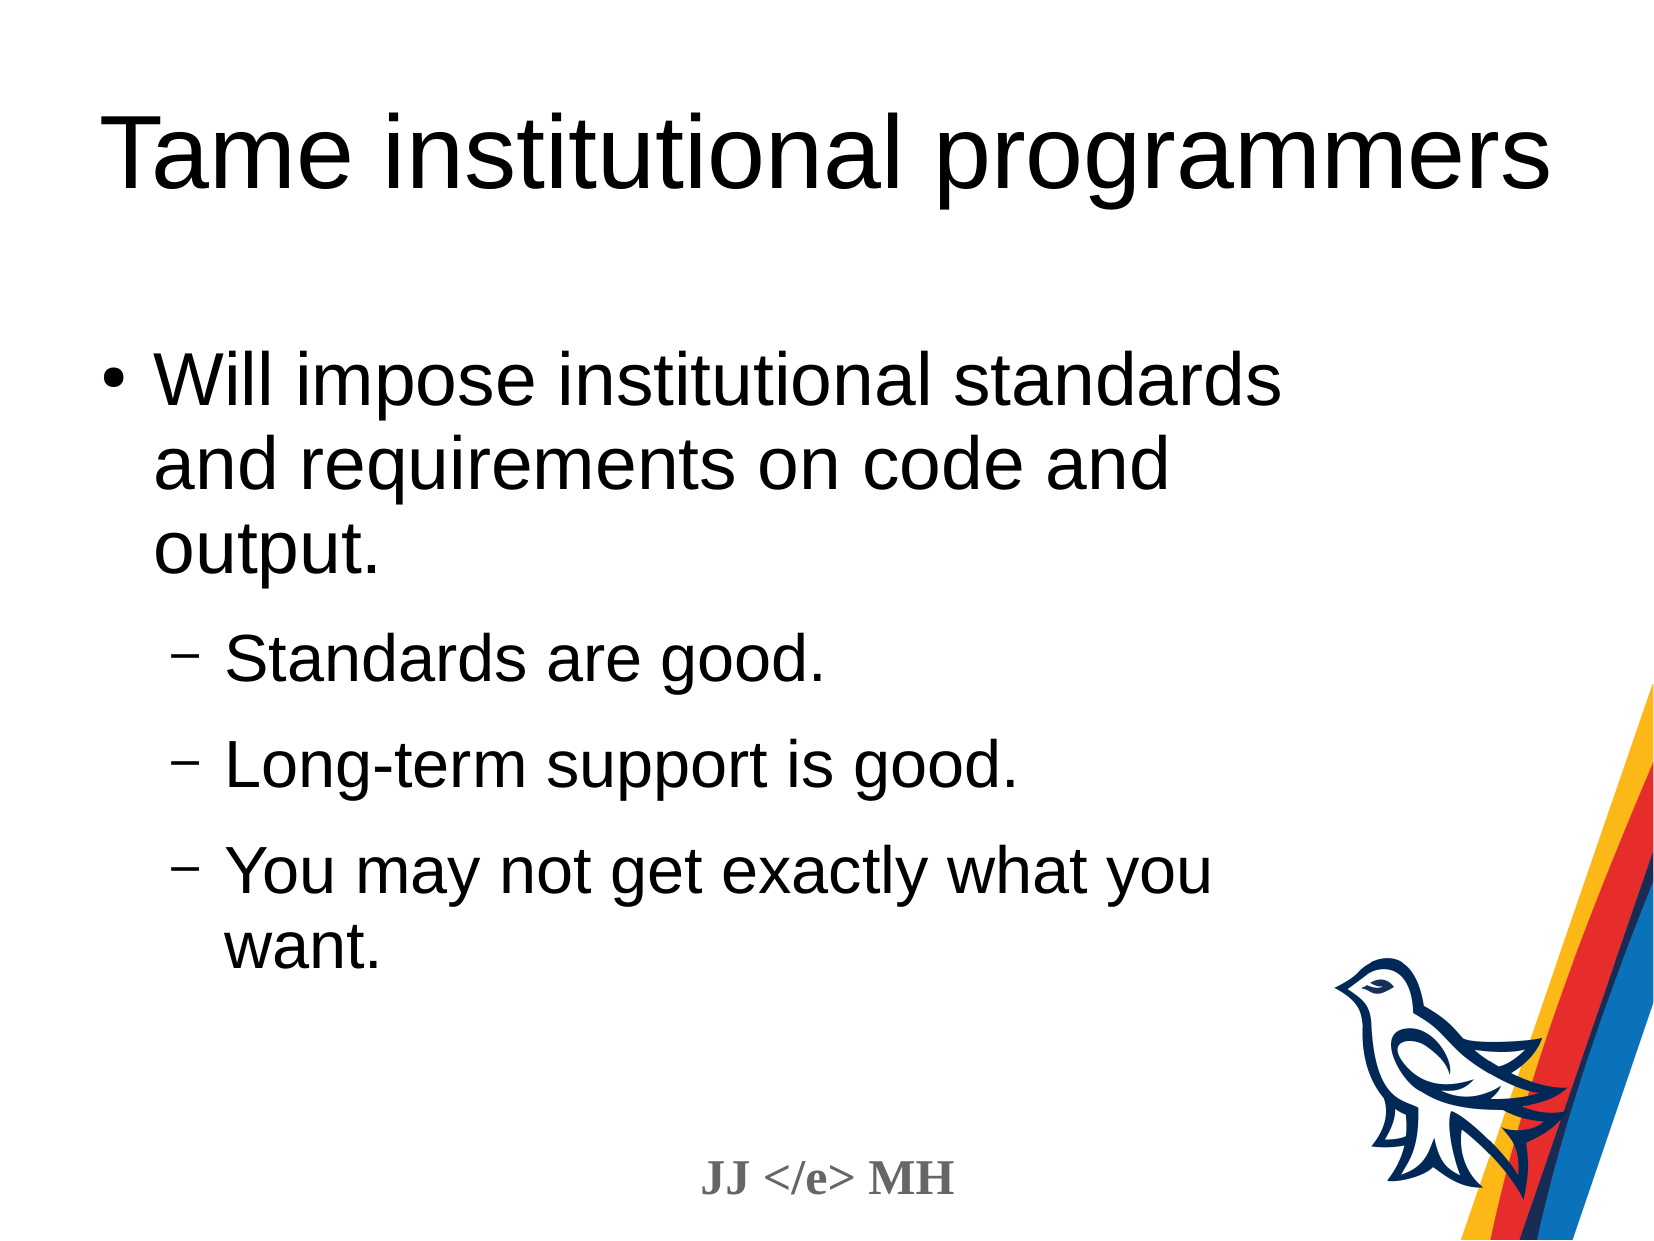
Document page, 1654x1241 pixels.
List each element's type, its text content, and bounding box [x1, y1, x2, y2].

picture [185, 519, 331, 708]
title Tame institutional programmers [82, 49, 1571, 257]
list Will impose institutional standards and requirements on code and output. Standards are good. Long-term support is good. You may not get exactly what you want. [82, 337, 1300, 1057]
picture [1324, 684, 1654, 1240]
